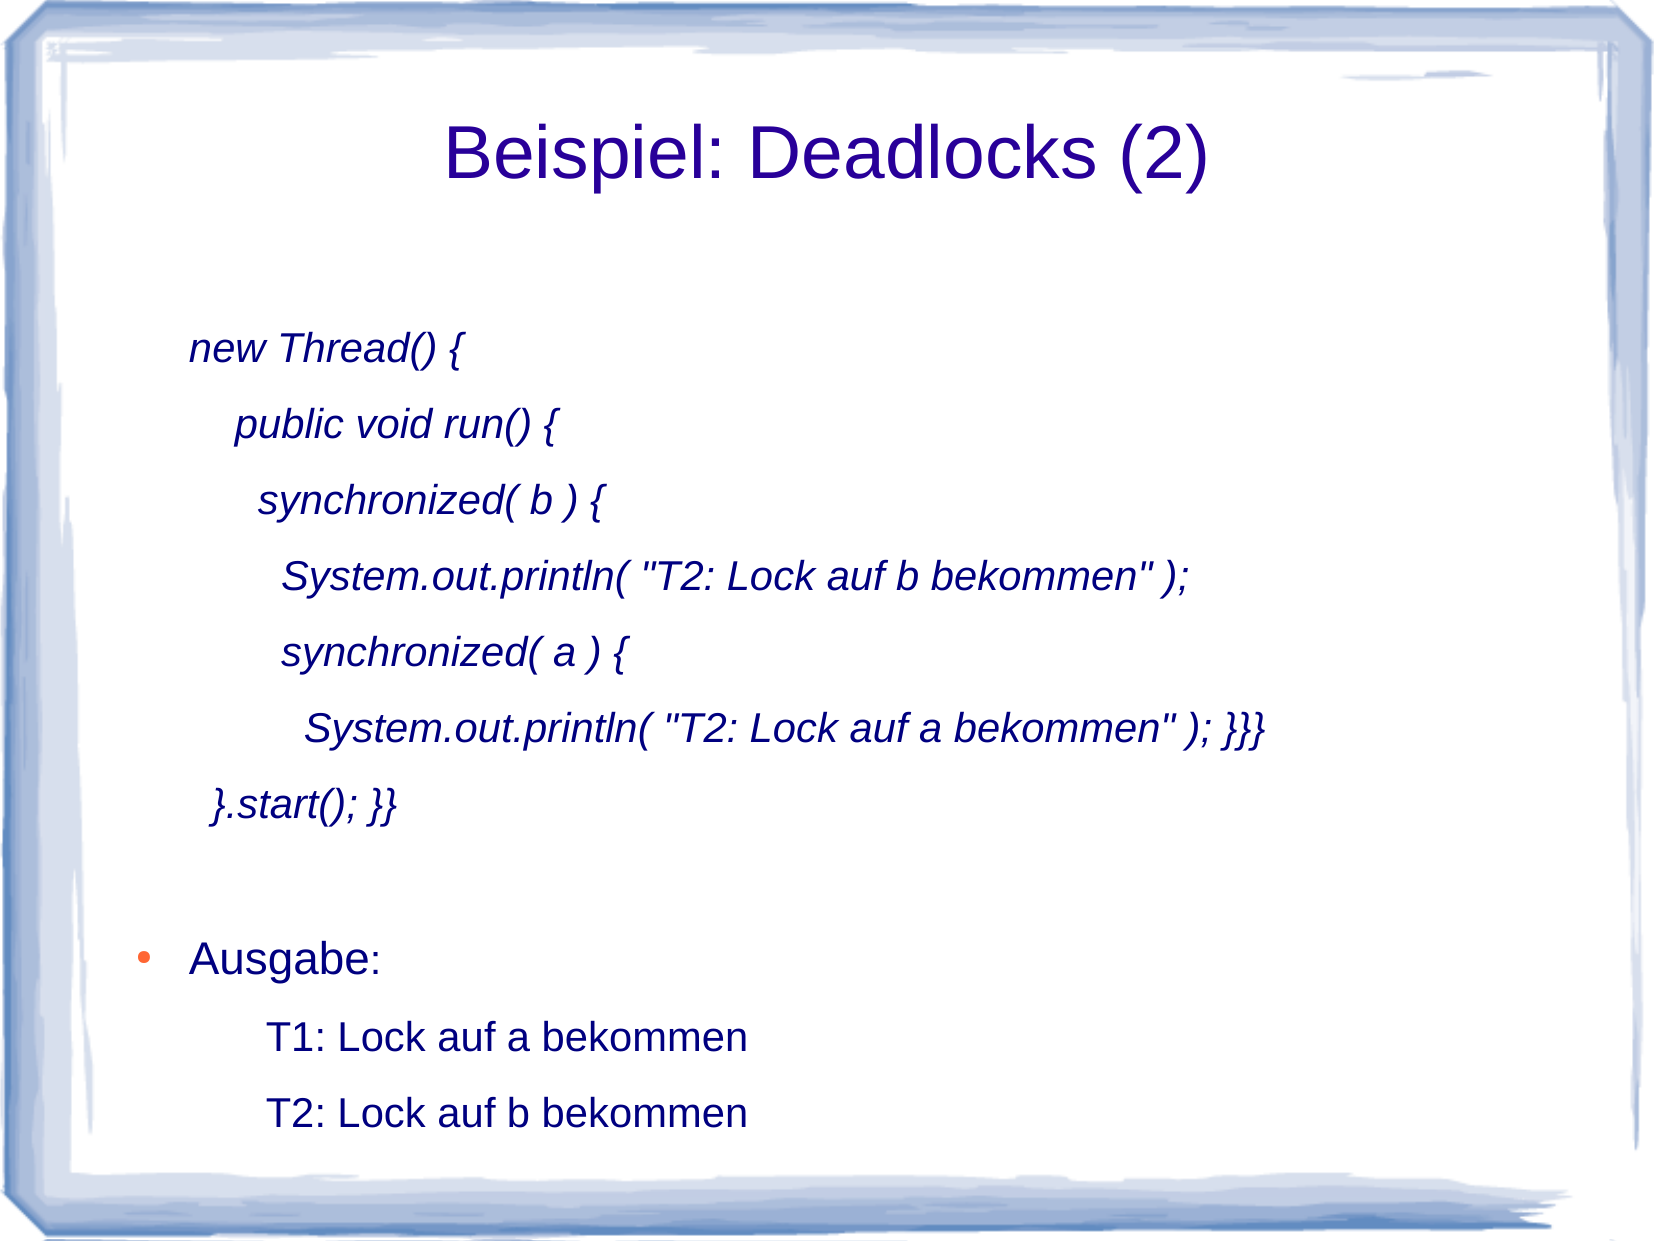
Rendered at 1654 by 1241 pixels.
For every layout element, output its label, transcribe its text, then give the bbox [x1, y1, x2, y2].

title Beispiel: Deadlocks (2) [82, 49, 1571, 257]
list new Thread() { public void run() { synchronized( b ) { System.out.println( "T2: Lock auf b bekommen" ); synchronized( a ) { System.out.println( "T2: Lock auf a bekommen" ); }}} }.start(); }} Ausgabe: T1: Lock auf a bekommen T2: Lock auf b bekommen [118, 324, 1571, 1241]
picture [0, 0, 1654, 1241]
